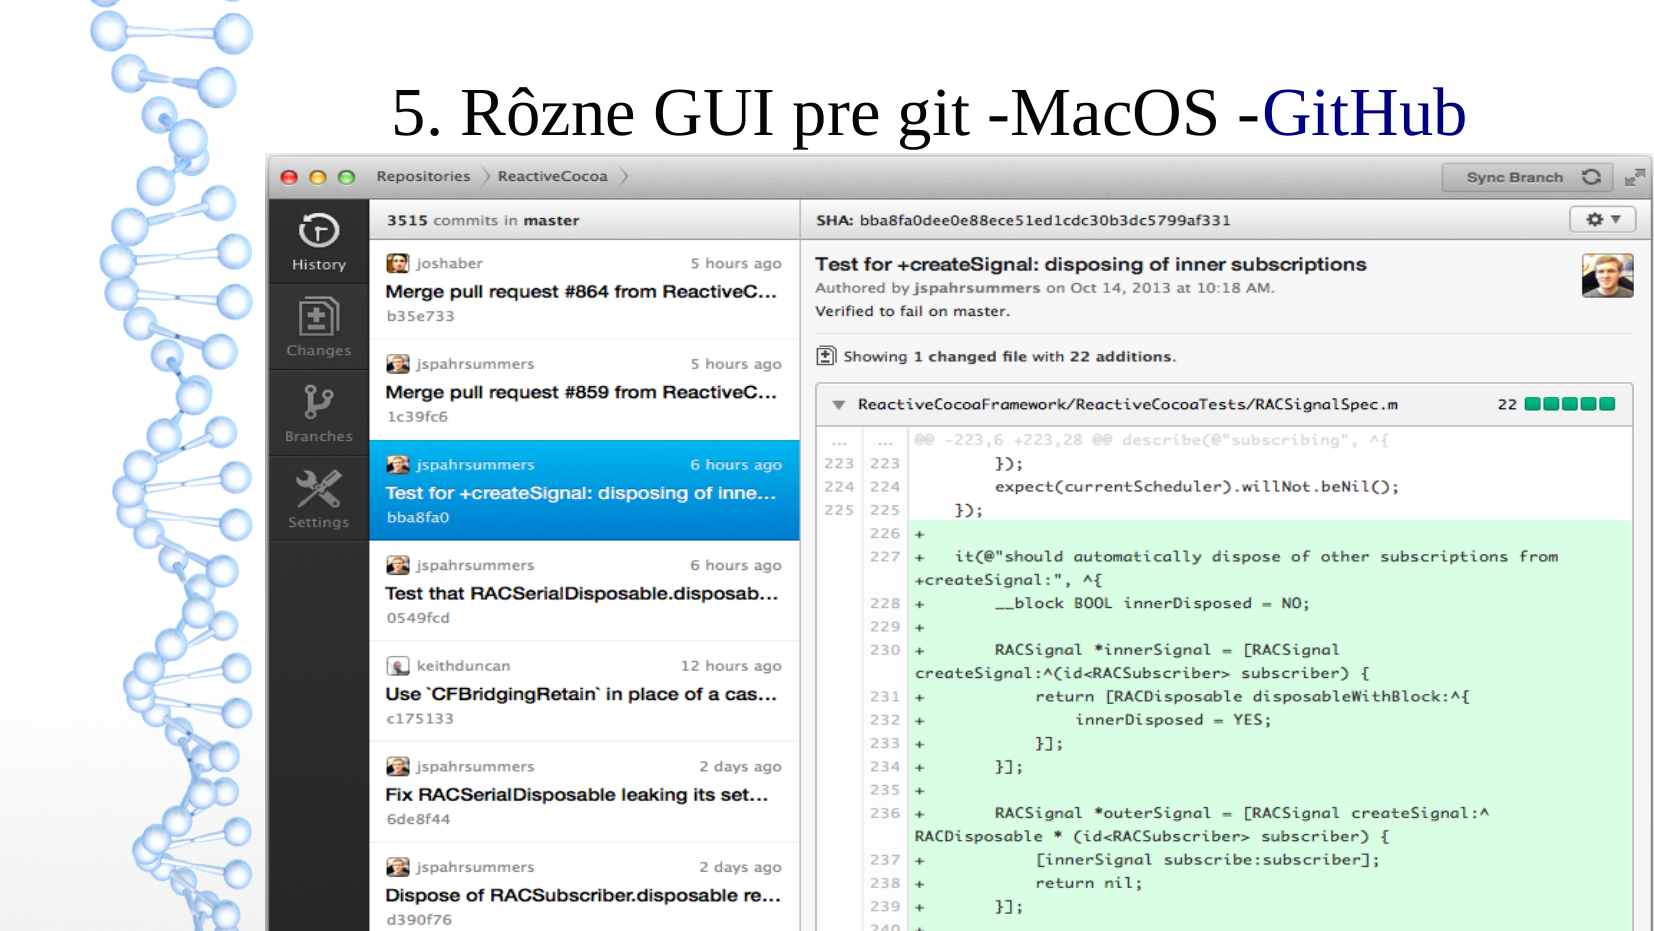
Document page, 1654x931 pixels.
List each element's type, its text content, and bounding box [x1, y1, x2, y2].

picture [0, 0, 1654, 931]
title 5. Rôzne GUI pre git -MacOS -GitHub [265, 35, 1595, 153]
